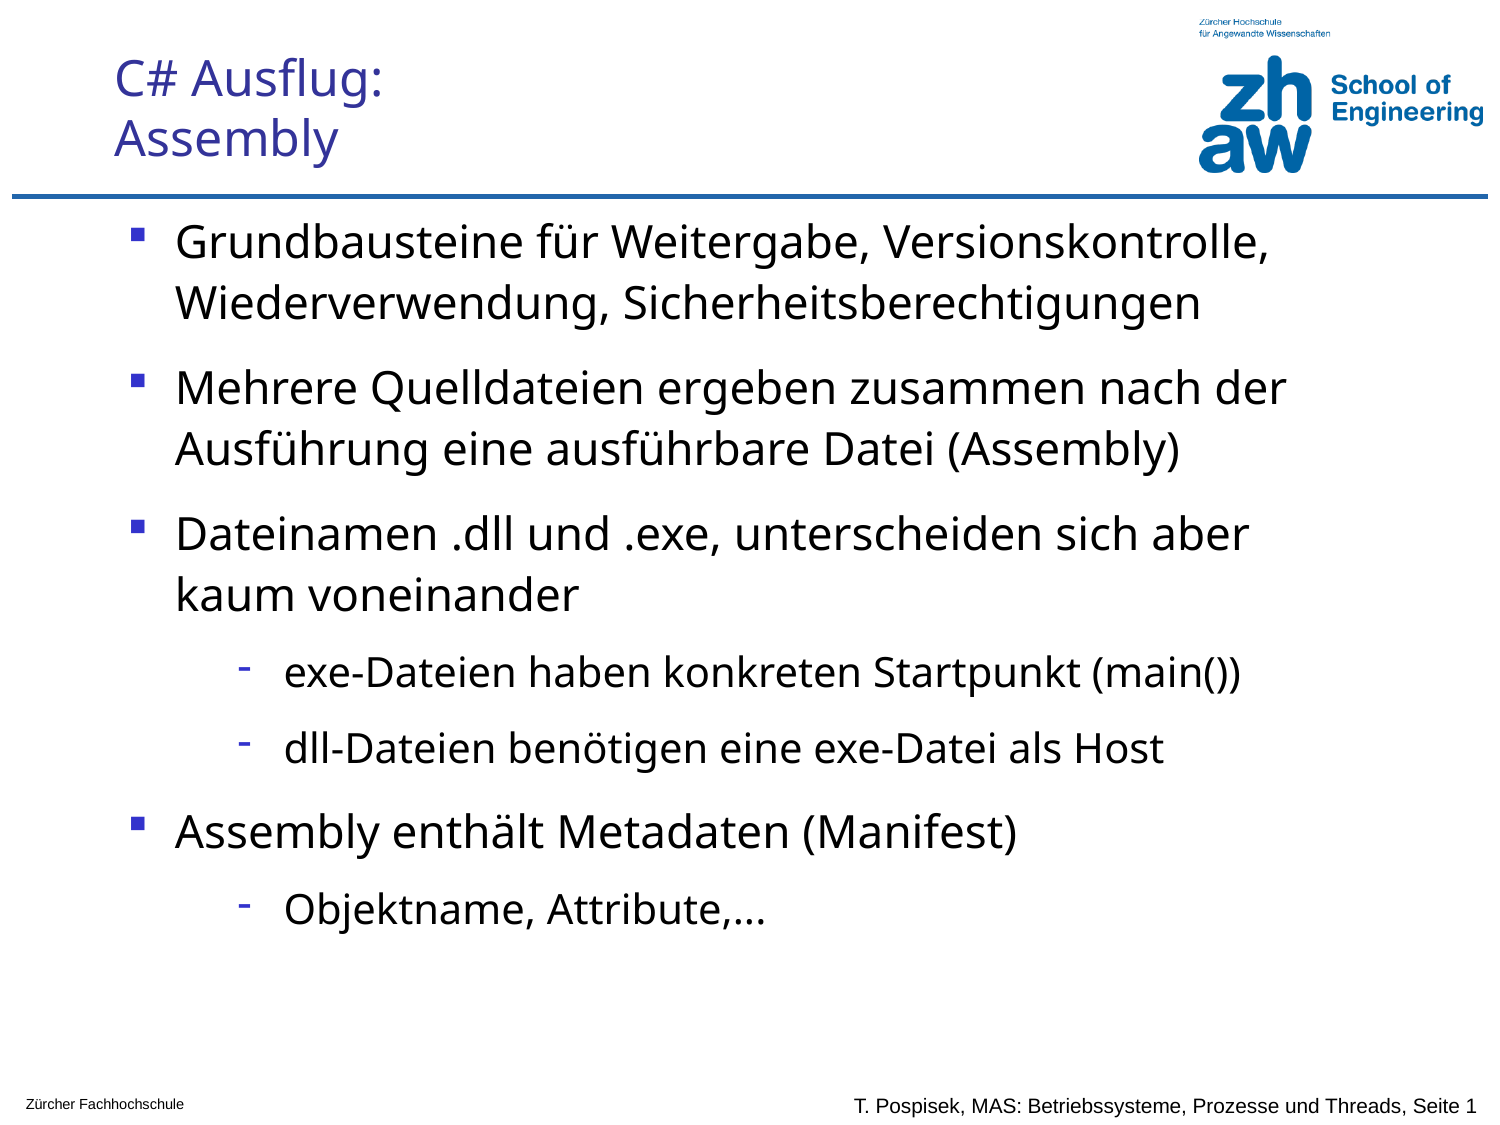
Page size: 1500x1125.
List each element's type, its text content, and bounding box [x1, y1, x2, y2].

picture [1199, 19, 1483, 173]
title C# Ausflug: Assembly [99, 50, 1379, 163]
text_box Grundbausteine für Weitergabe, Versionskontrolle, Wiederverwendung, Sicherheitsberechtigungen Mehrere Quelldateien ergeben zusammen nach der Ausführung eine ausführbare Datei (Assembly) Dateinamen .dll und .exe, unterscheiden sich aber kaum voneinander exe-Dateien haben konkreten Startpunkt (main()) dll-Dateien benötigen eine exe-Datei als Host Assembly enthält Metadaten (Manifest) Objektname, Attribute,... [112, 200, 1375, 941]
